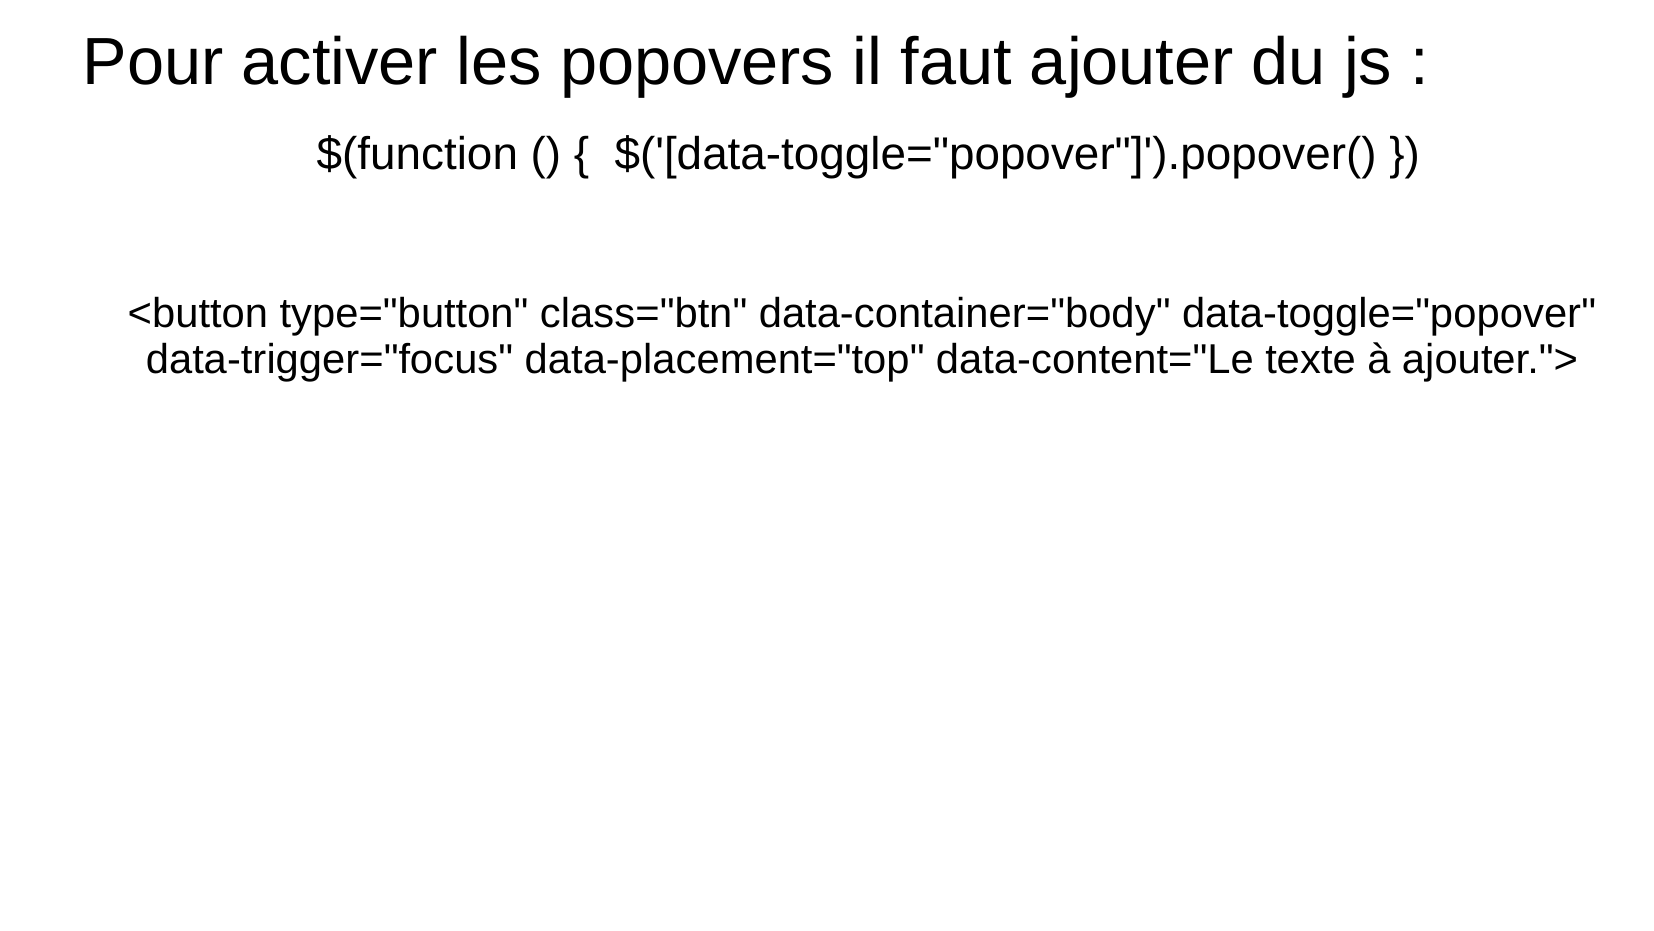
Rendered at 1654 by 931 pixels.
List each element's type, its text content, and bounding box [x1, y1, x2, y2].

list Pour activer les popovers il faut ajouter du js : $(function () { $('[data-toggle="popover"]').popover() }) <button type="button" class="btn" data-container="body" data-toggle="popover" data-trigger="focus" data-placement="top" data-content="Le texte à ajouter."> [82, 23, 1642, 875]
